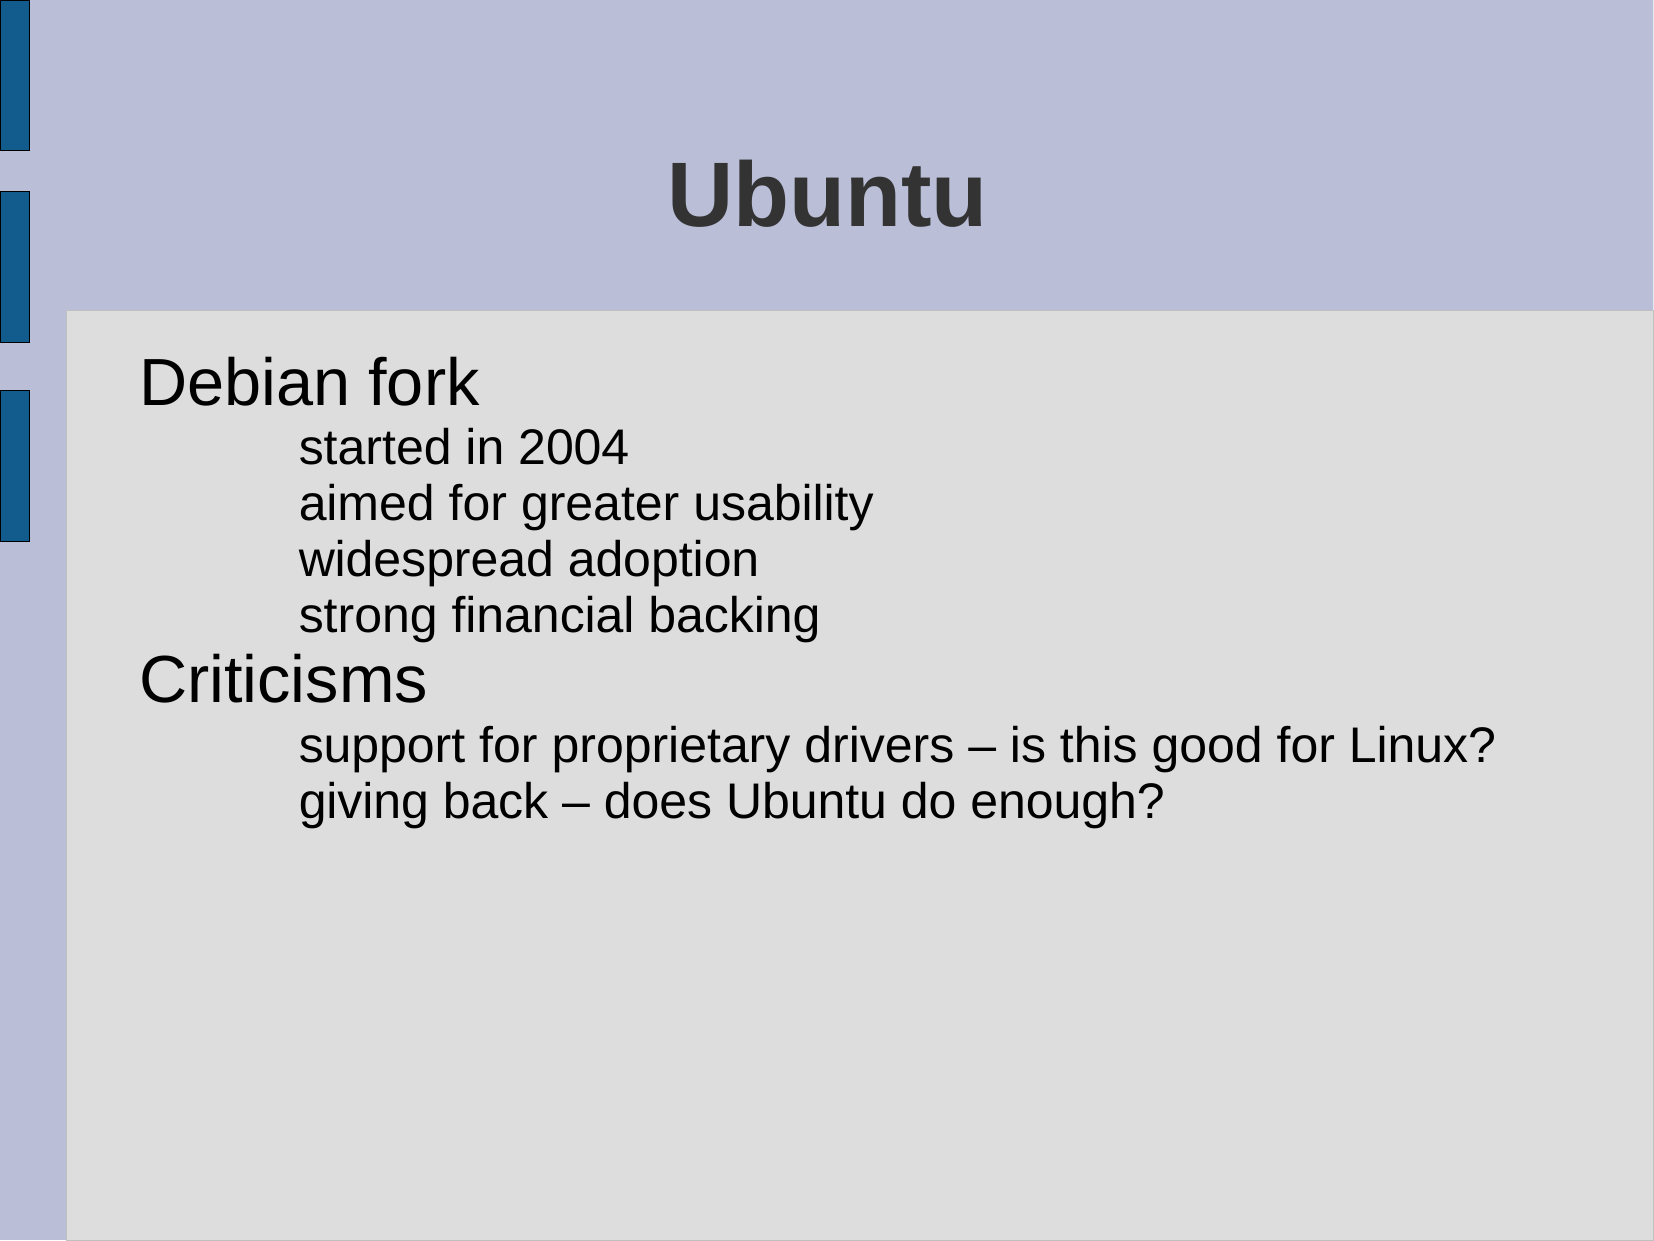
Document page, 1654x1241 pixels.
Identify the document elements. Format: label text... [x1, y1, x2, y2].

list Debian fork started in 2004 aimed for greater usability widespread adoption strong financial backing Criticisms support for proprietary drivers – is this good for Linux? giving back – does Ubuntu do enough? [121, 344, 1534, 1112]
title Ubuntu [121, 98, 1534, 291]
